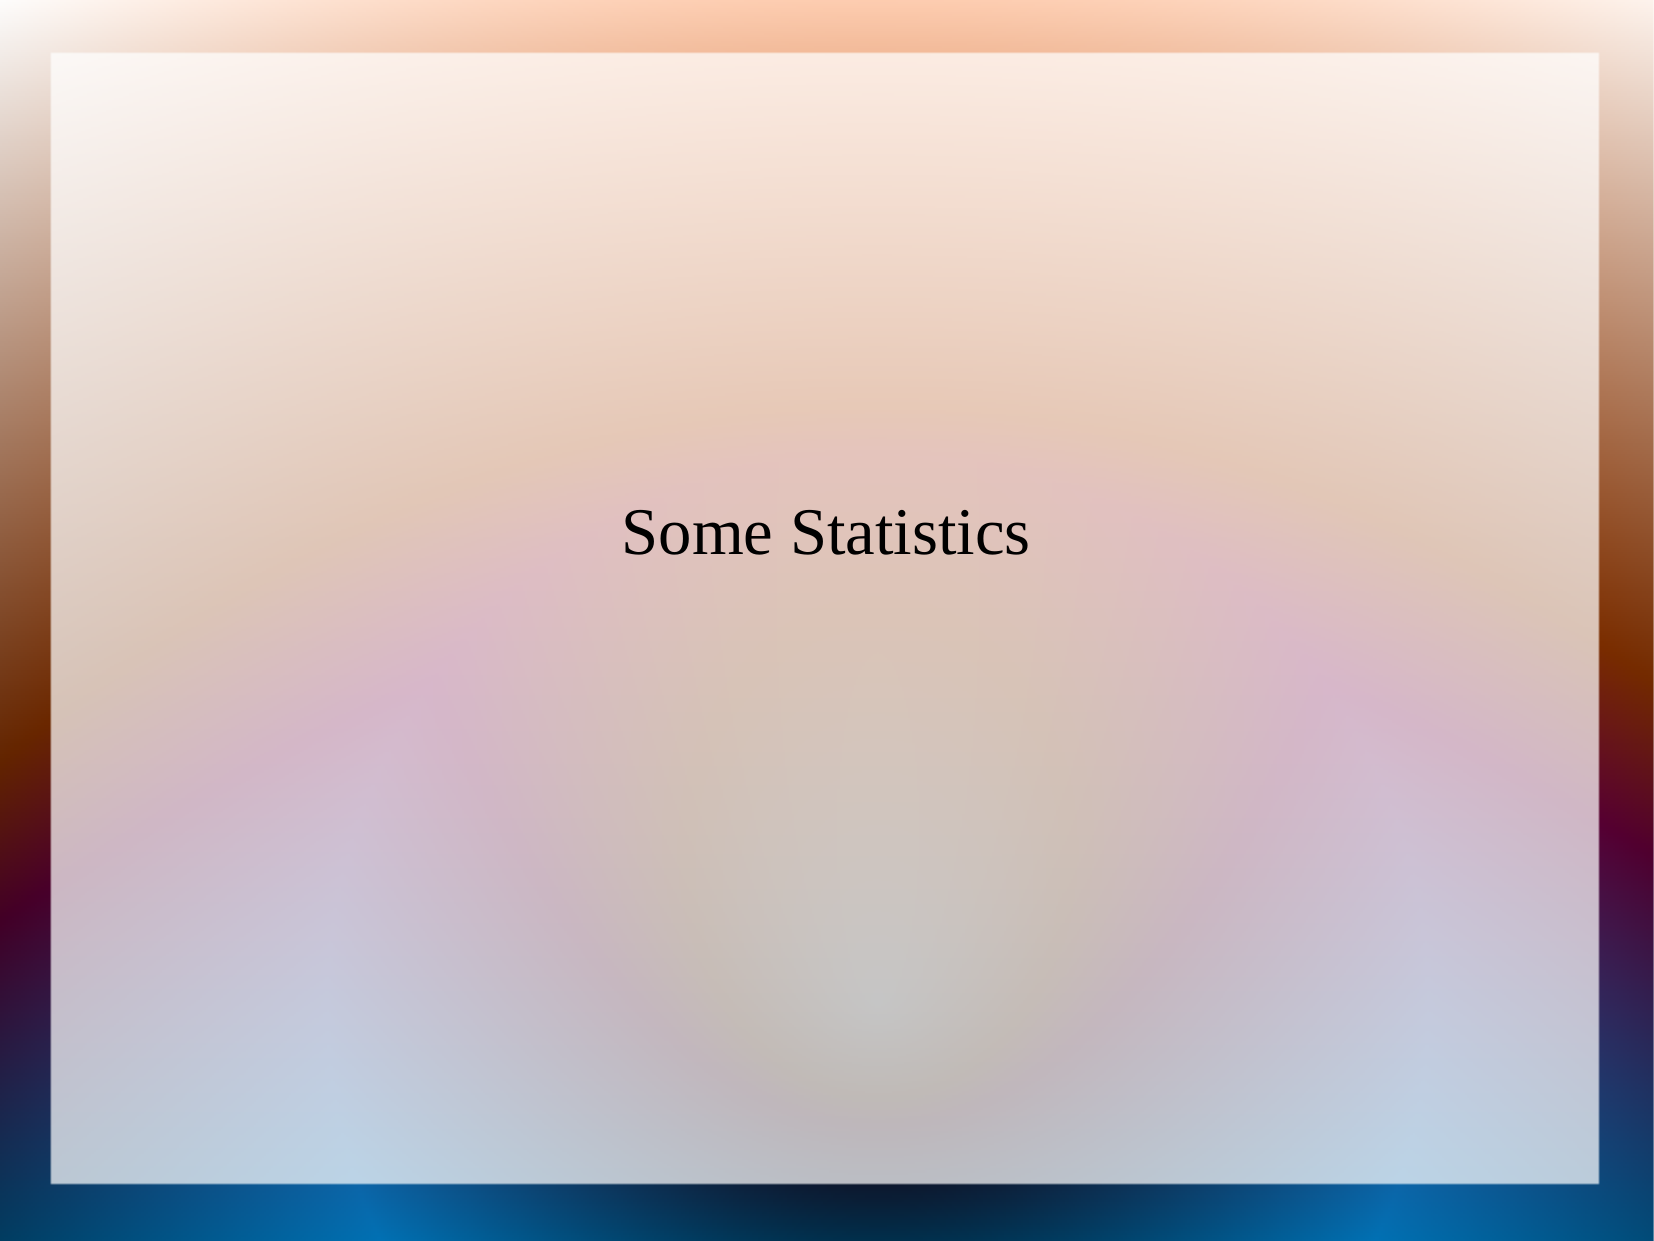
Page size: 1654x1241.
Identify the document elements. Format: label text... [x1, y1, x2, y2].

picture [0, 0, 1654, 1241]
subtitle Some Statistics [82, 55, 1571, 1010]
